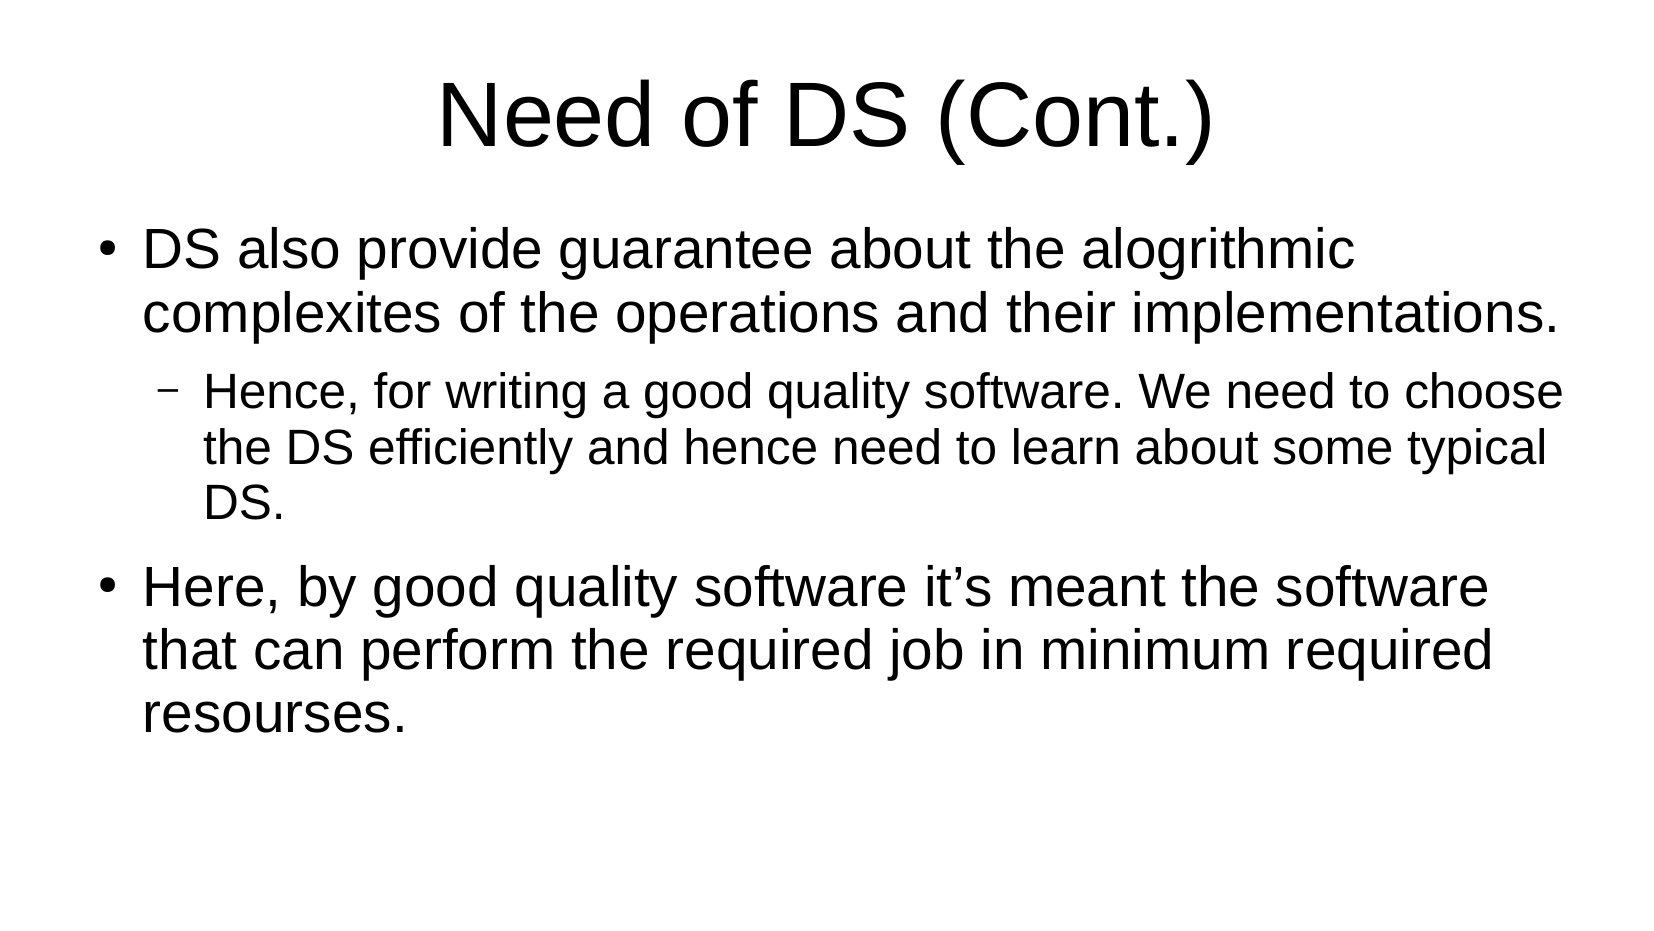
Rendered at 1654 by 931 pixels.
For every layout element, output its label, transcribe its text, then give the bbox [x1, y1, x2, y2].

list DS also provide guarantee about the alogrithmic complexites of the operations and their implementations. Hence, for writing a good quality software. We need to choose the DS efficiently and hence need to learn about some typical DS. Here, by good quality software it’s meant the software that can perform the required job in minimum required resourses. [82, 217, 1571, 758]
title Need of DS (Cont.) [82, 37, 1571, 193]
